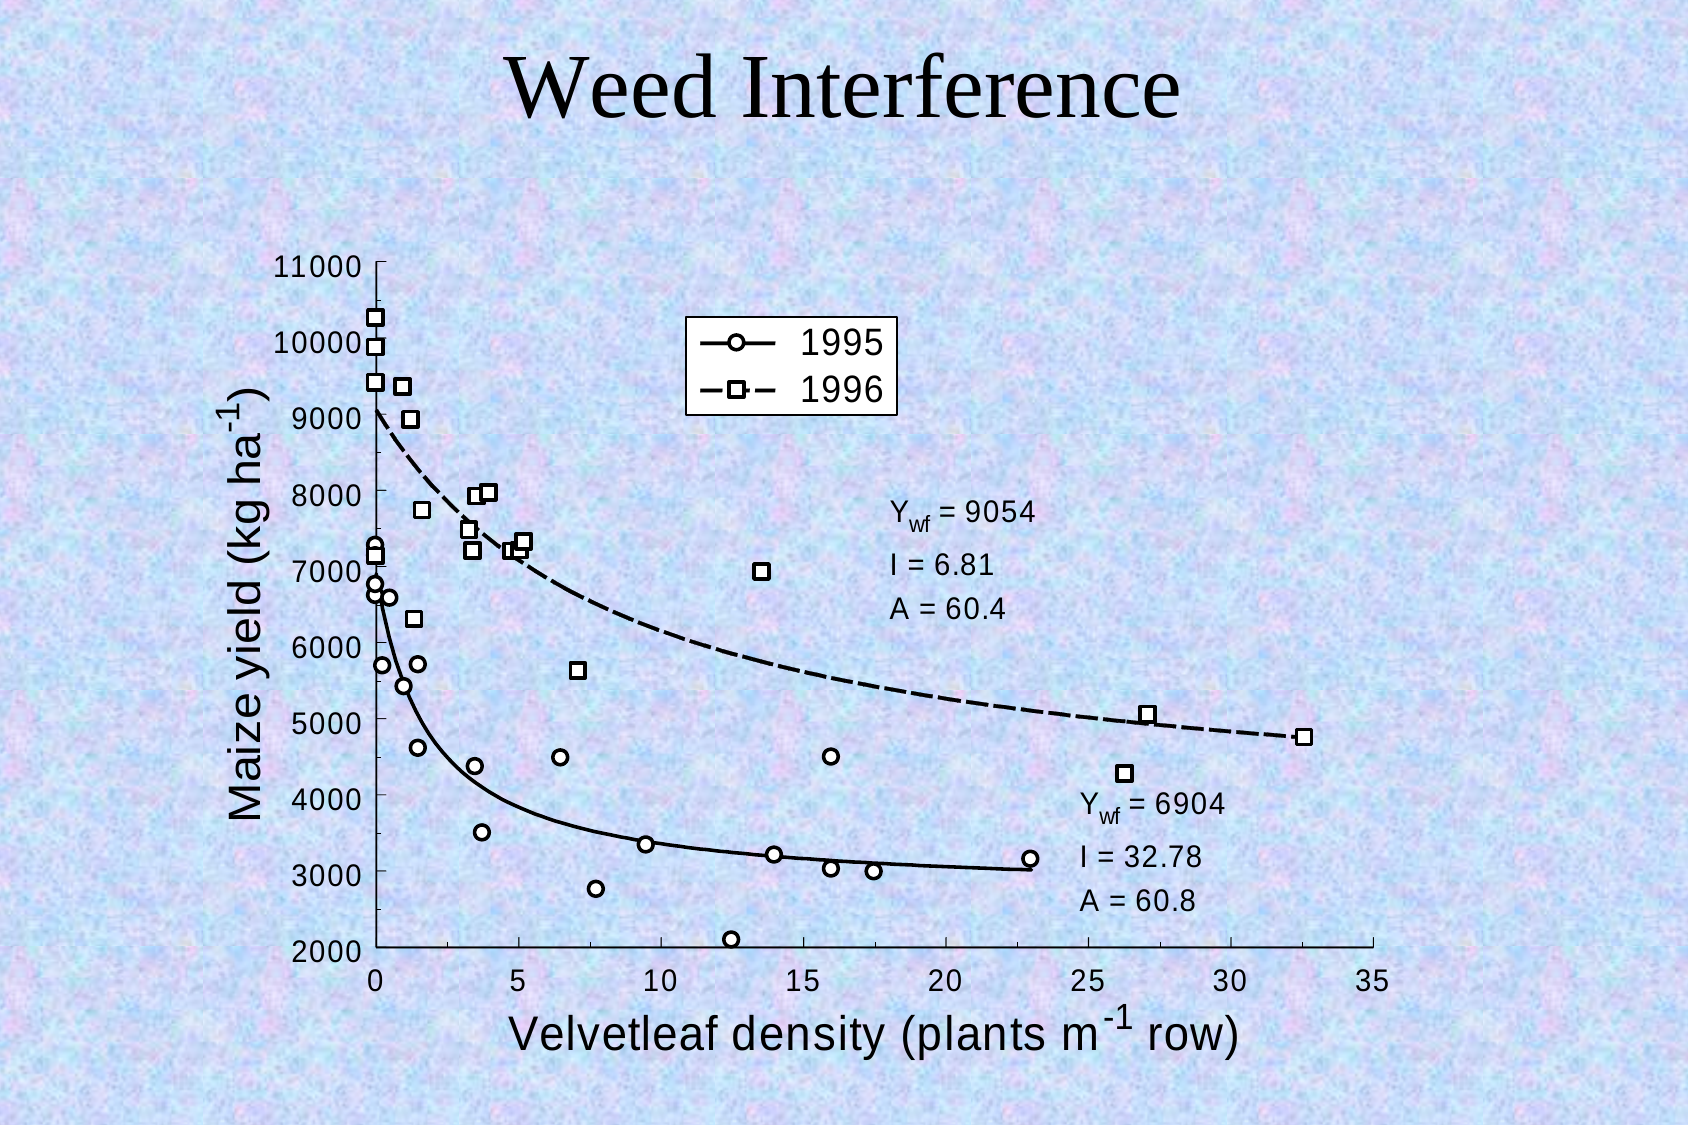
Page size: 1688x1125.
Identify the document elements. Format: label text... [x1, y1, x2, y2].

title Weed Interference [126, 0, 1561, 163]
picture [0, 0, 1688, 1125]
